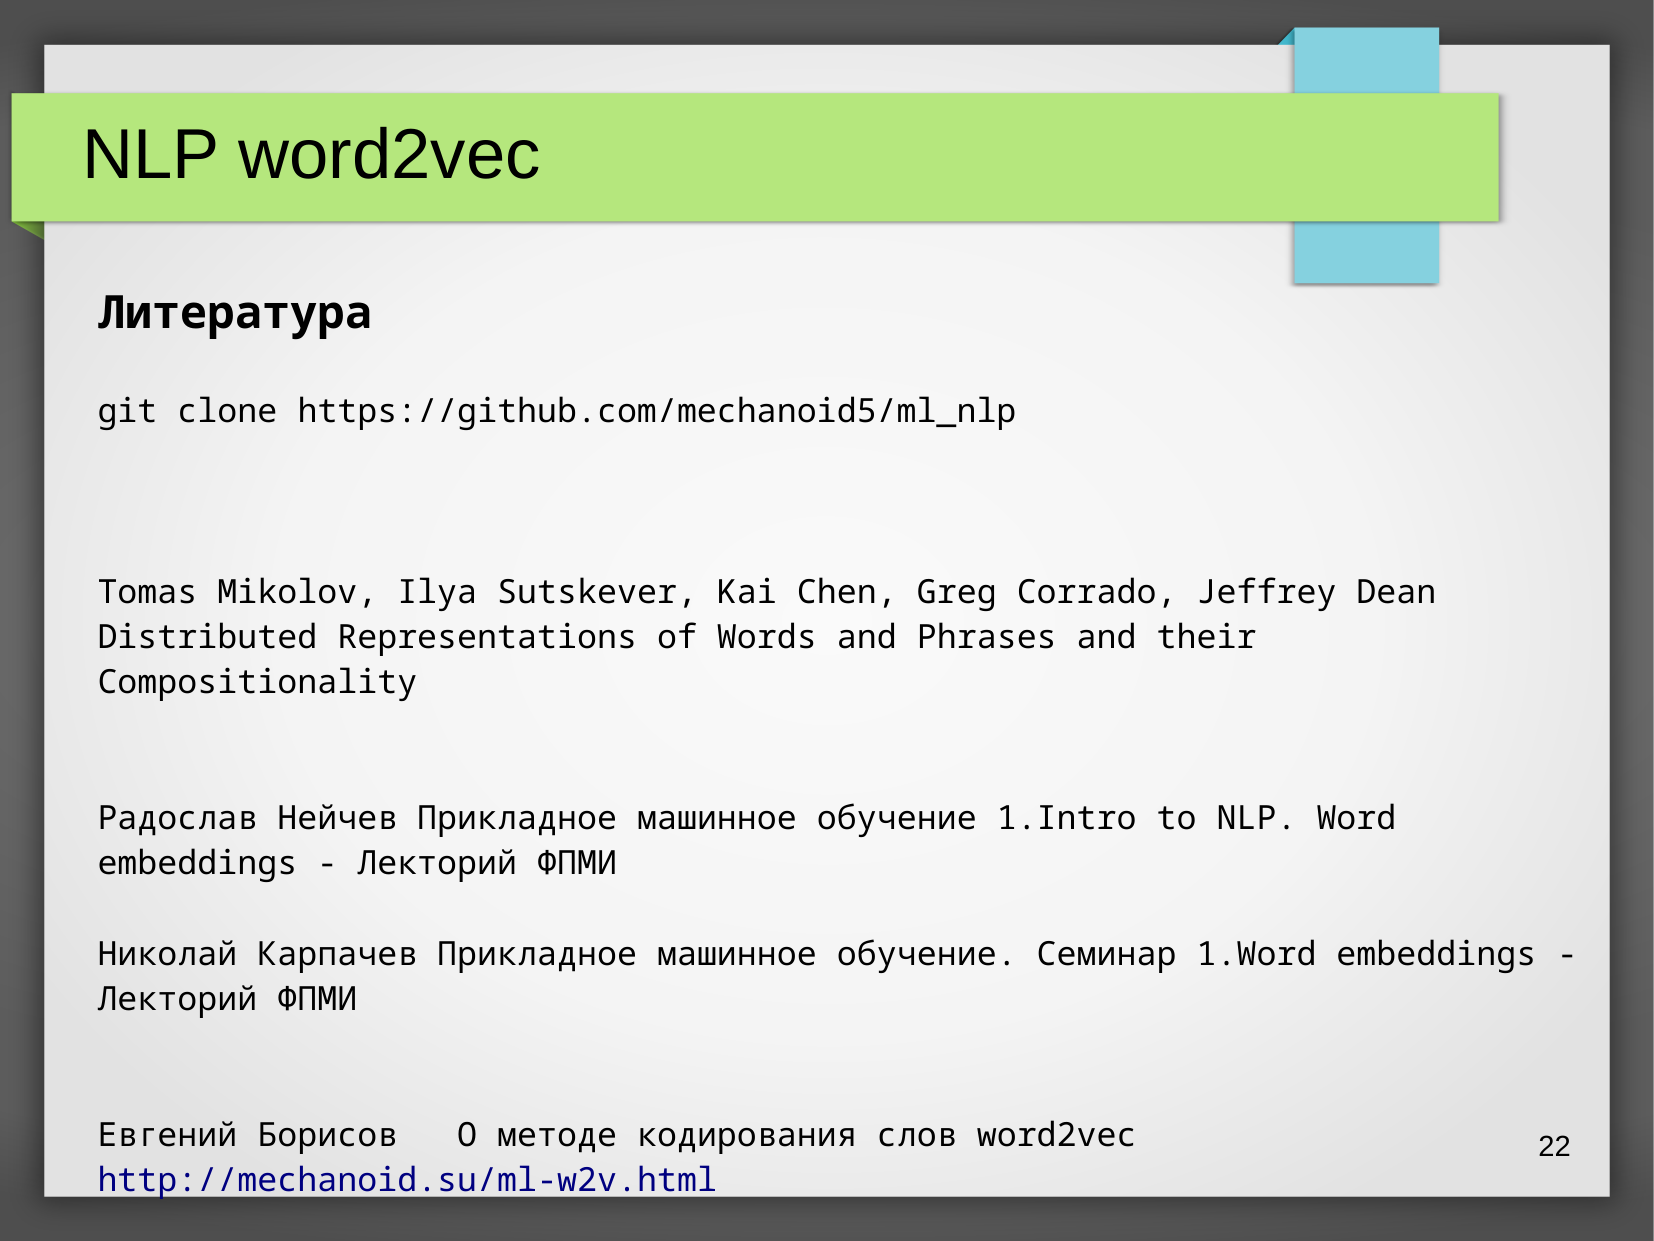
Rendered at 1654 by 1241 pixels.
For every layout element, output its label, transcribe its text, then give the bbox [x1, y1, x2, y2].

title NLP word2vec [82, 114, 1406, 194]
text_box Литература git clone https://github.com/mechanoid5/ml_nlp Tomas Mikolov, Ilya Sutskever, Kai Chen, Greg Corrado, Jeffrey Dean Distributed Representations of Words and Phrases and their Compositionality Радослав Нейчев Прикладное машинное обучение 1.Intro to NLP. Word embeddings - Лекторий ФПМИ Николай Карпачев Прикладное машинное обучение. Семинар 1.Word embeddings - Лекторий ФПМИ Евгений Борисов О методе кодирования слов word2vec http://mechanoid.su/ml-w2v.html [82, 271, 1607, 1149]
picture [0, 0, 1654, 1241]
